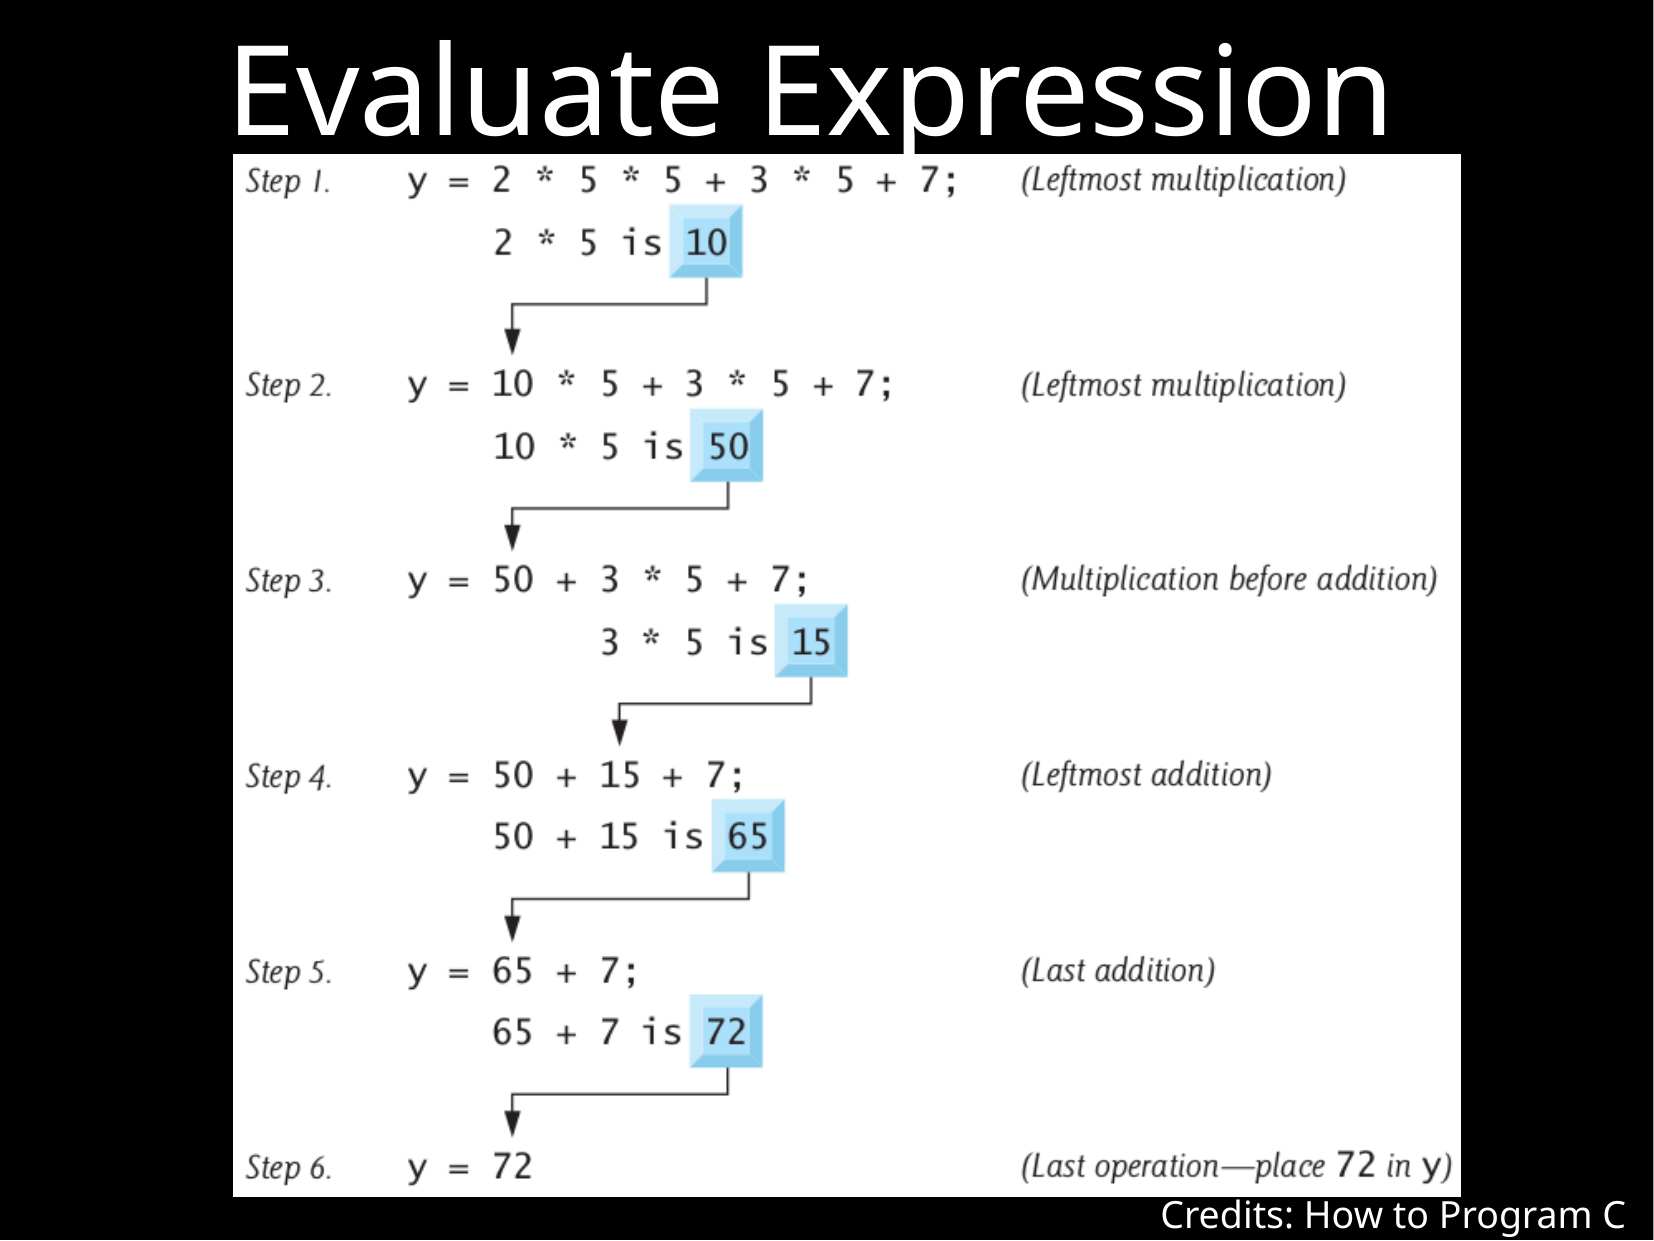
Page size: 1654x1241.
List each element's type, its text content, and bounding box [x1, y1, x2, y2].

picture [233, 154, 1461, 1197]
text_box Evaluate Expression [211, 0, 1442, 231]
text_box Credits: How to Program C [1145, 1181, 1647, 1241]
